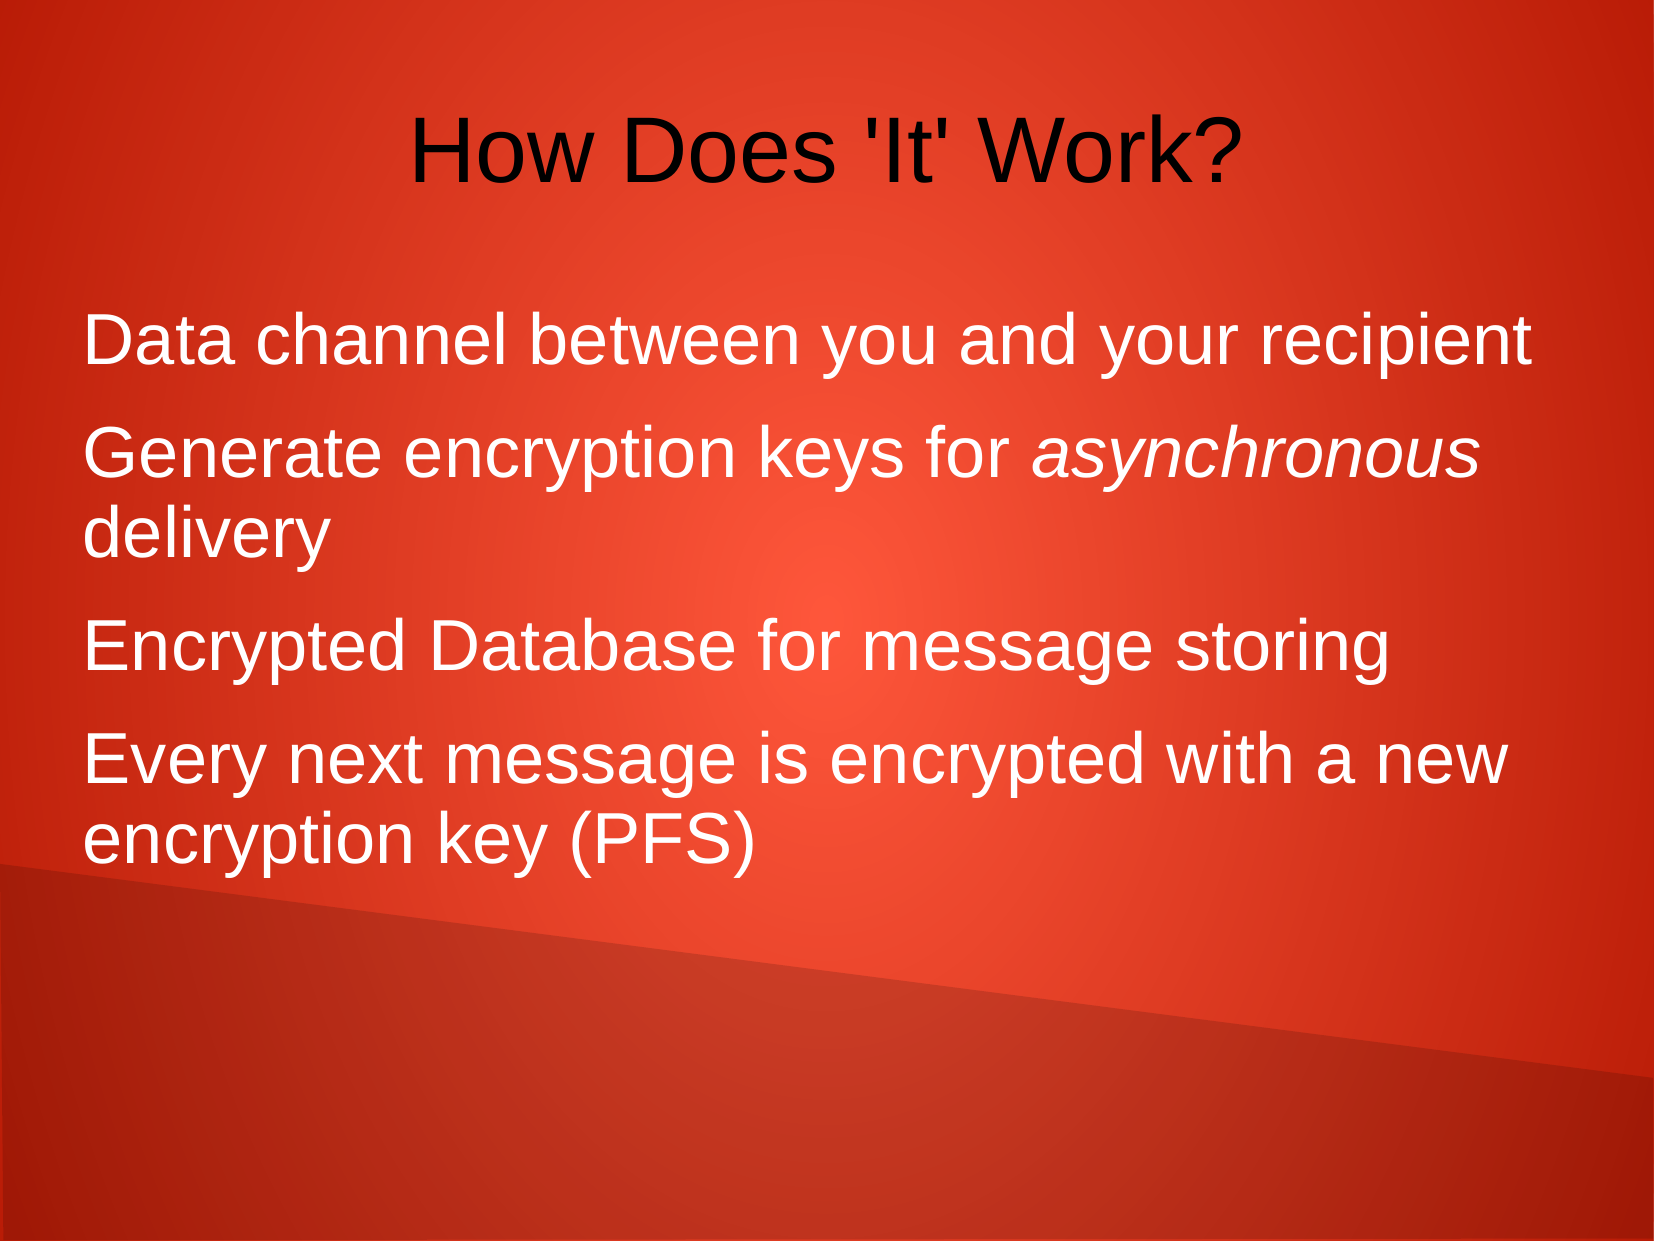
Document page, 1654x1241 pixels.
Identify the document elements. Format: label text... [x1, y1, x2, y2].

list Data channel between you and your recipient Generate encryption keys for asynchronous delivery Encrypted Database for message storing Every next message is encrypted with a new encryption key (PFS) [82, 299, 1571, 1019]
title How Does 'It' Work? [82, 47, 1571, 252]
